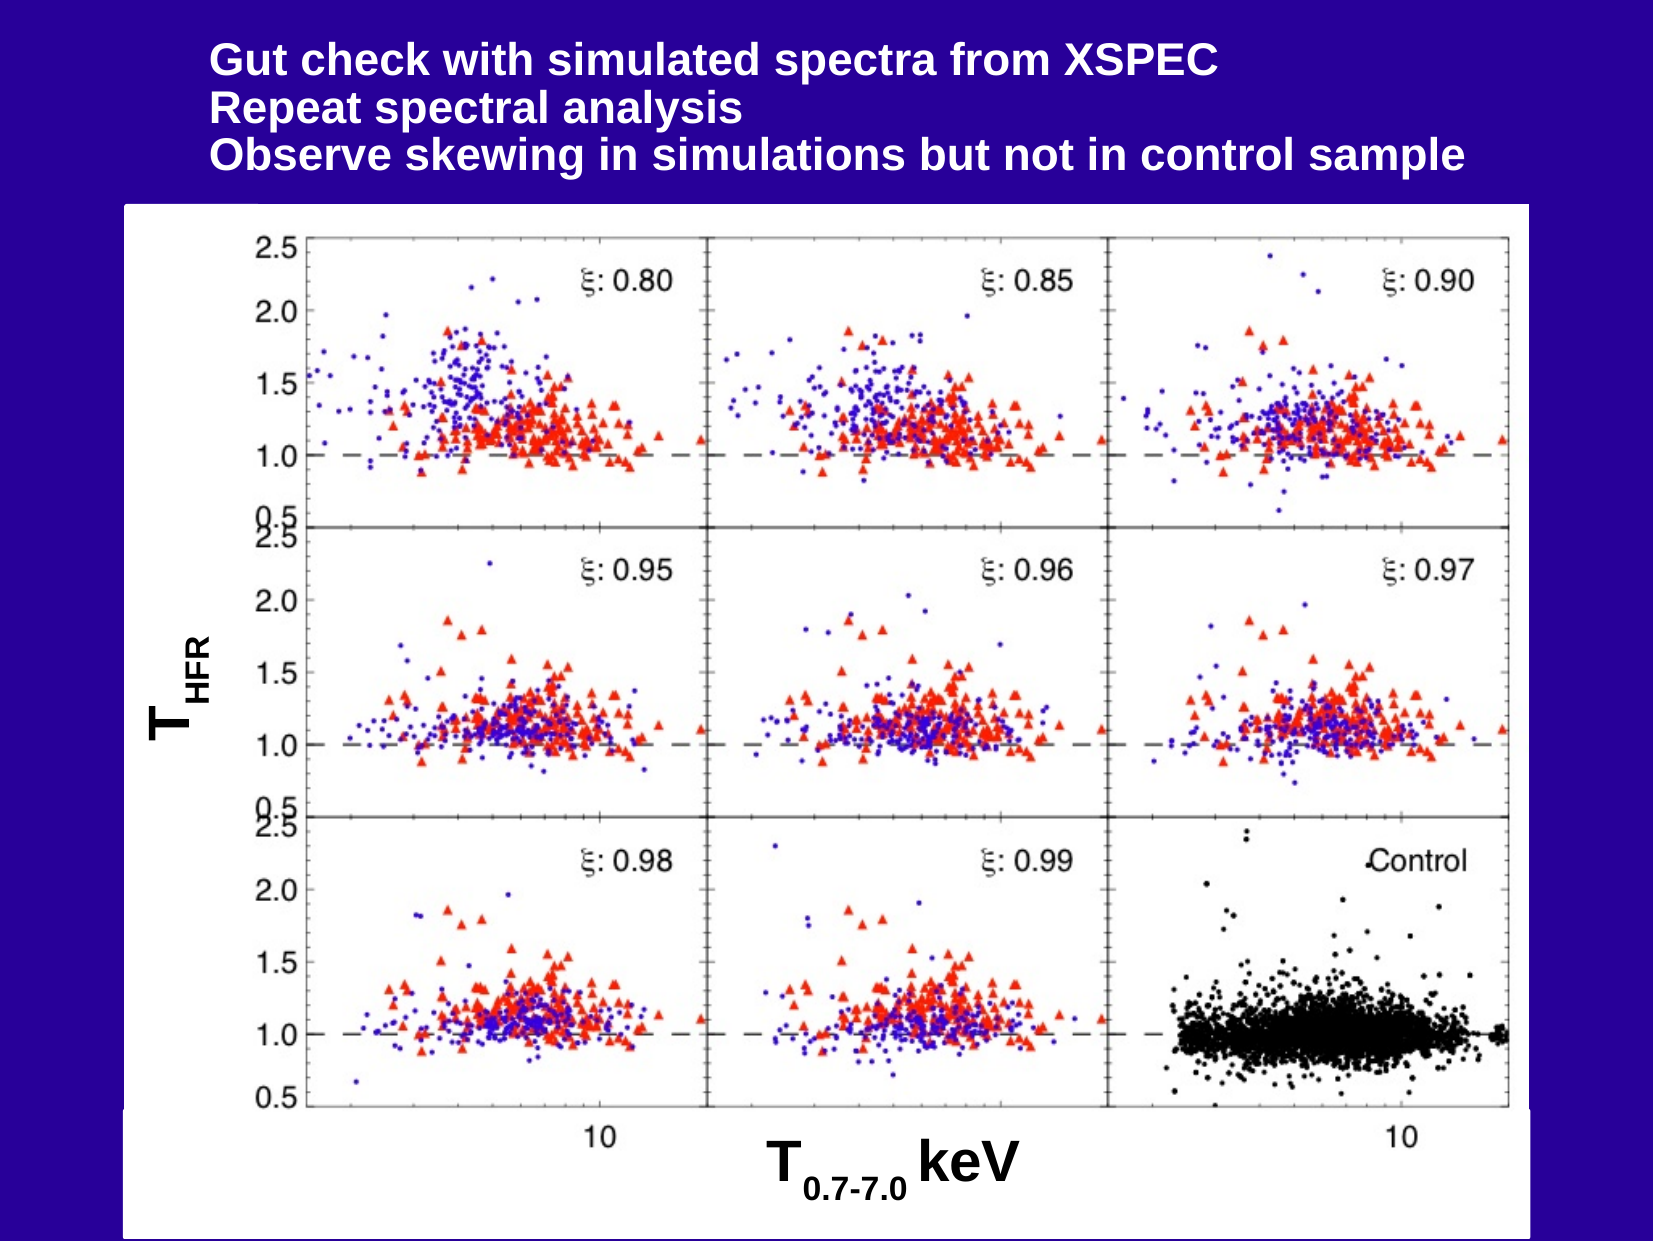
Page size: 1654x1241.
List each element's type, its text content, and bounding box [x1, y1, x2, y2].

picture [240, 204, 1529, 1164]
text_box T0.7-7.0 keV [749, 1118, 1040, 1224]
text_box [124, 206, 1529, 1238]
text_box Gut check with simulated spectra from XSPEC Repeat spectral analysis Observe skewing in simulations but not in control sample [178, 26, 1475, 202]
text_box THFR [126, 618, 232, 759]
